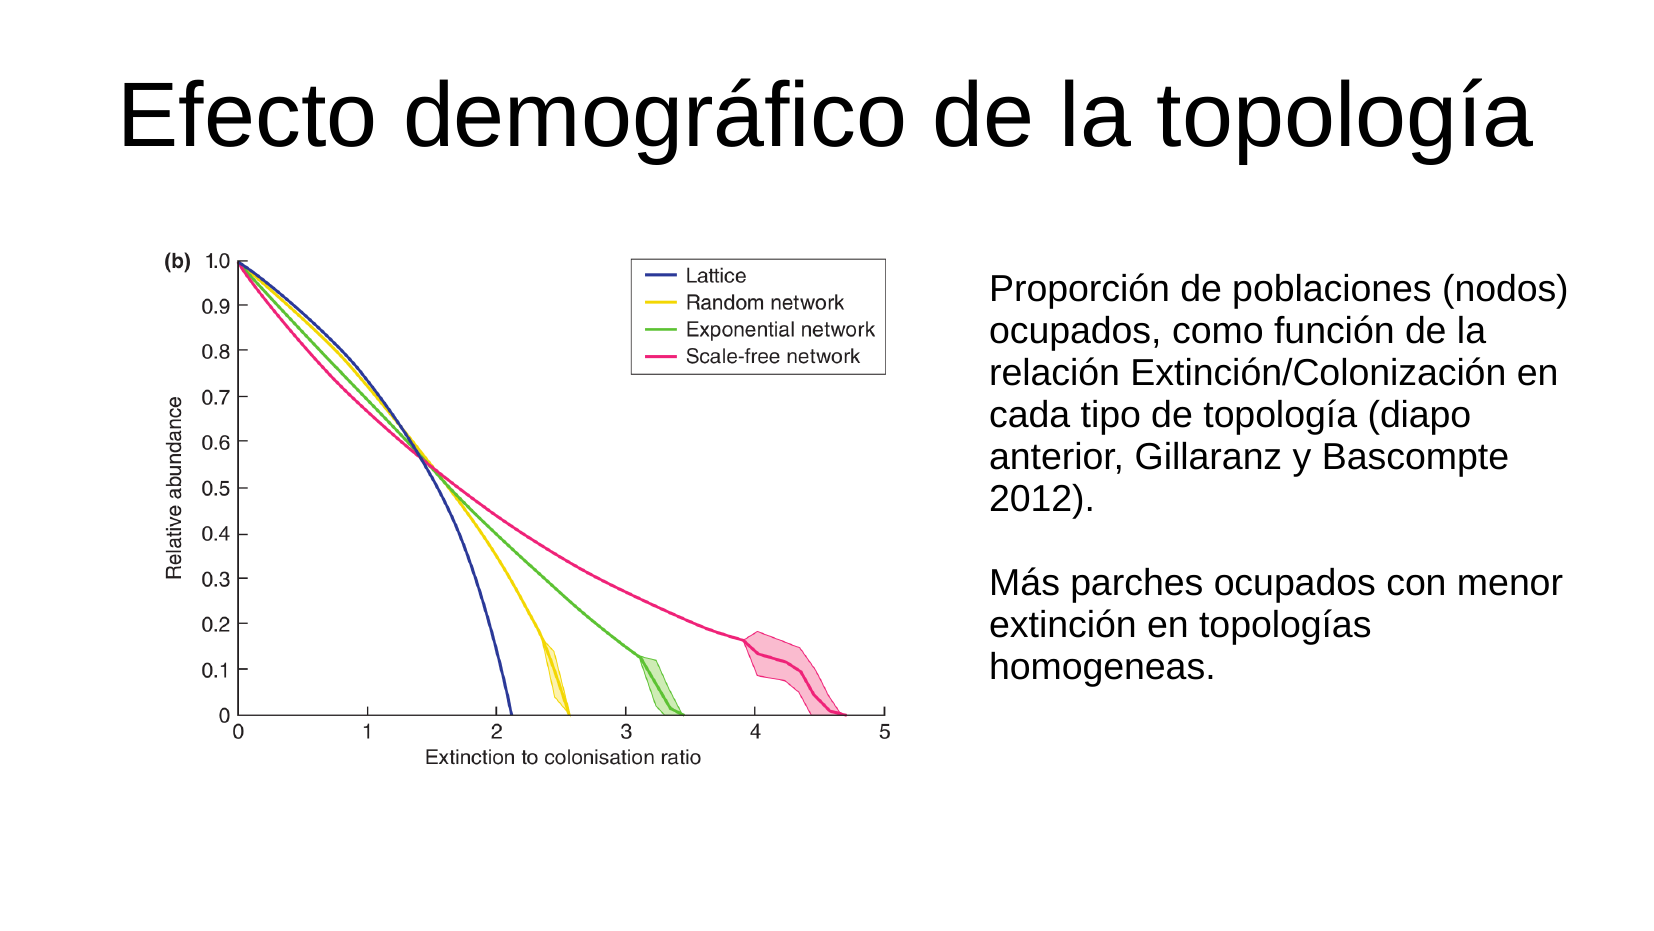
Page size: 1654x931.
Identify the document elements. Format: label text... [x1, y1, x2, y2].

picture [140, 236, 916, 776]
text_box Proporción de poblaciones (nodos) ocupados, como función de la relación Extinción/Colonización en cada tipo de topología (diapo anterior, Gillaranz y Bascompte 2012). Más parches ocupados con menor extinción en topologías homogeneas. [974, 259, 1595, 695]
title Efecto demográfico de la topología [82, 37, 1571, 193]
